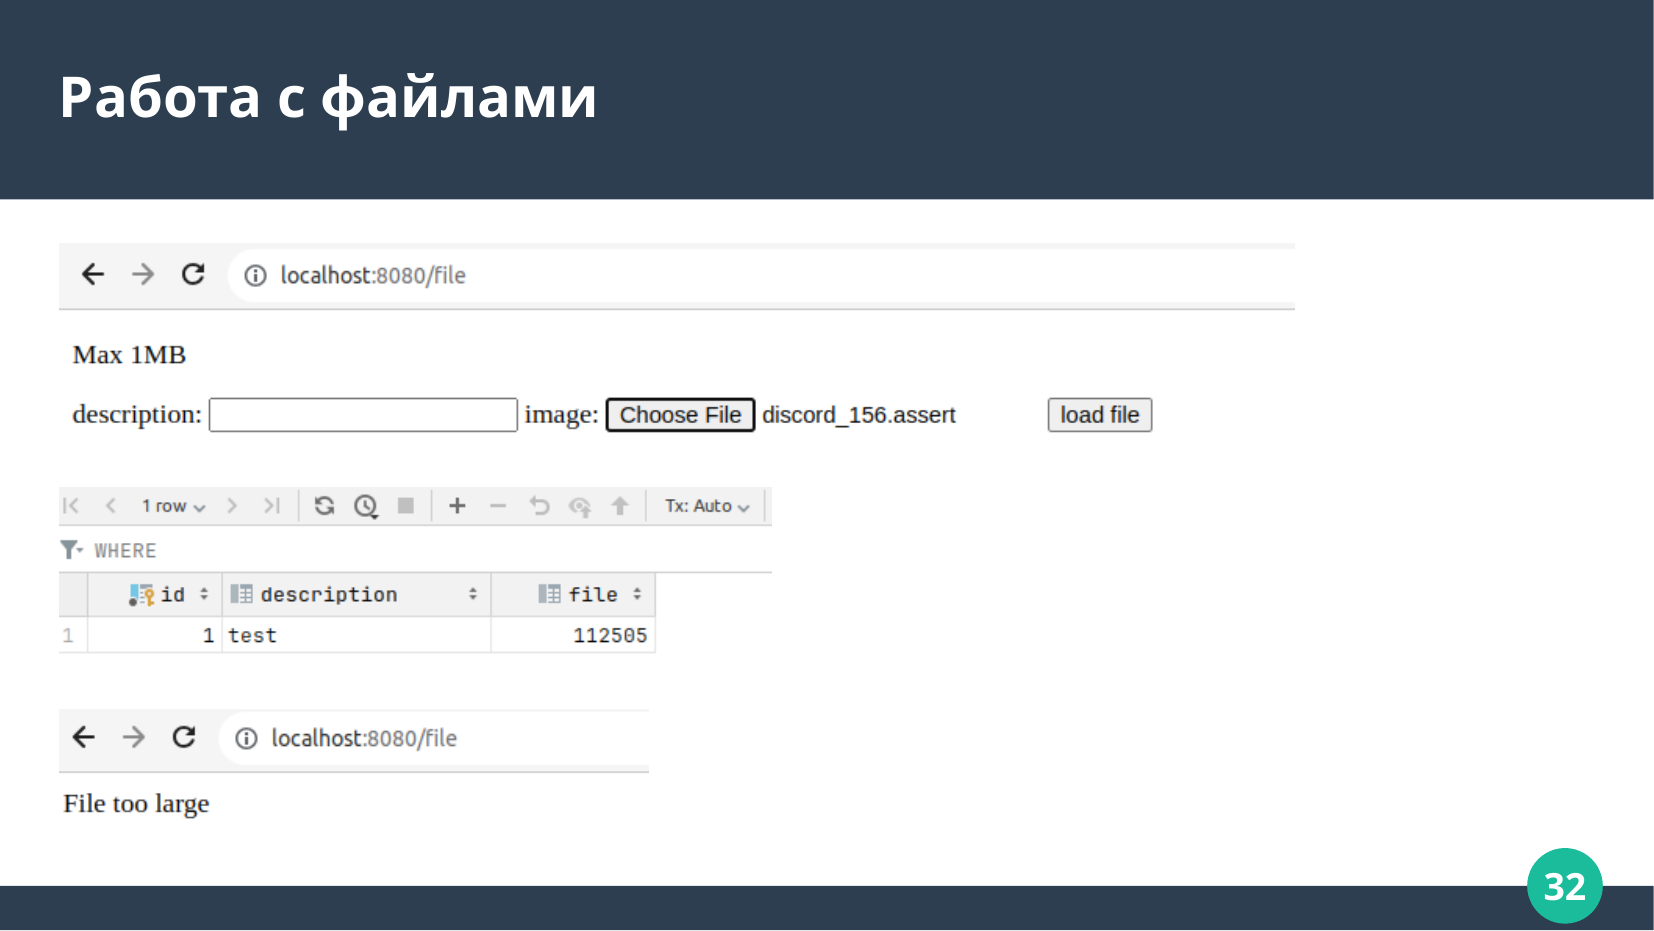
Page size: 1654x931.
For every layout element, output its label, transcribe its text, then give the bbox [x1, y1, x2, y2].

picture [59, 243, 1295, 864]
title Работа с файлами [59, 37, 1595, 155]
